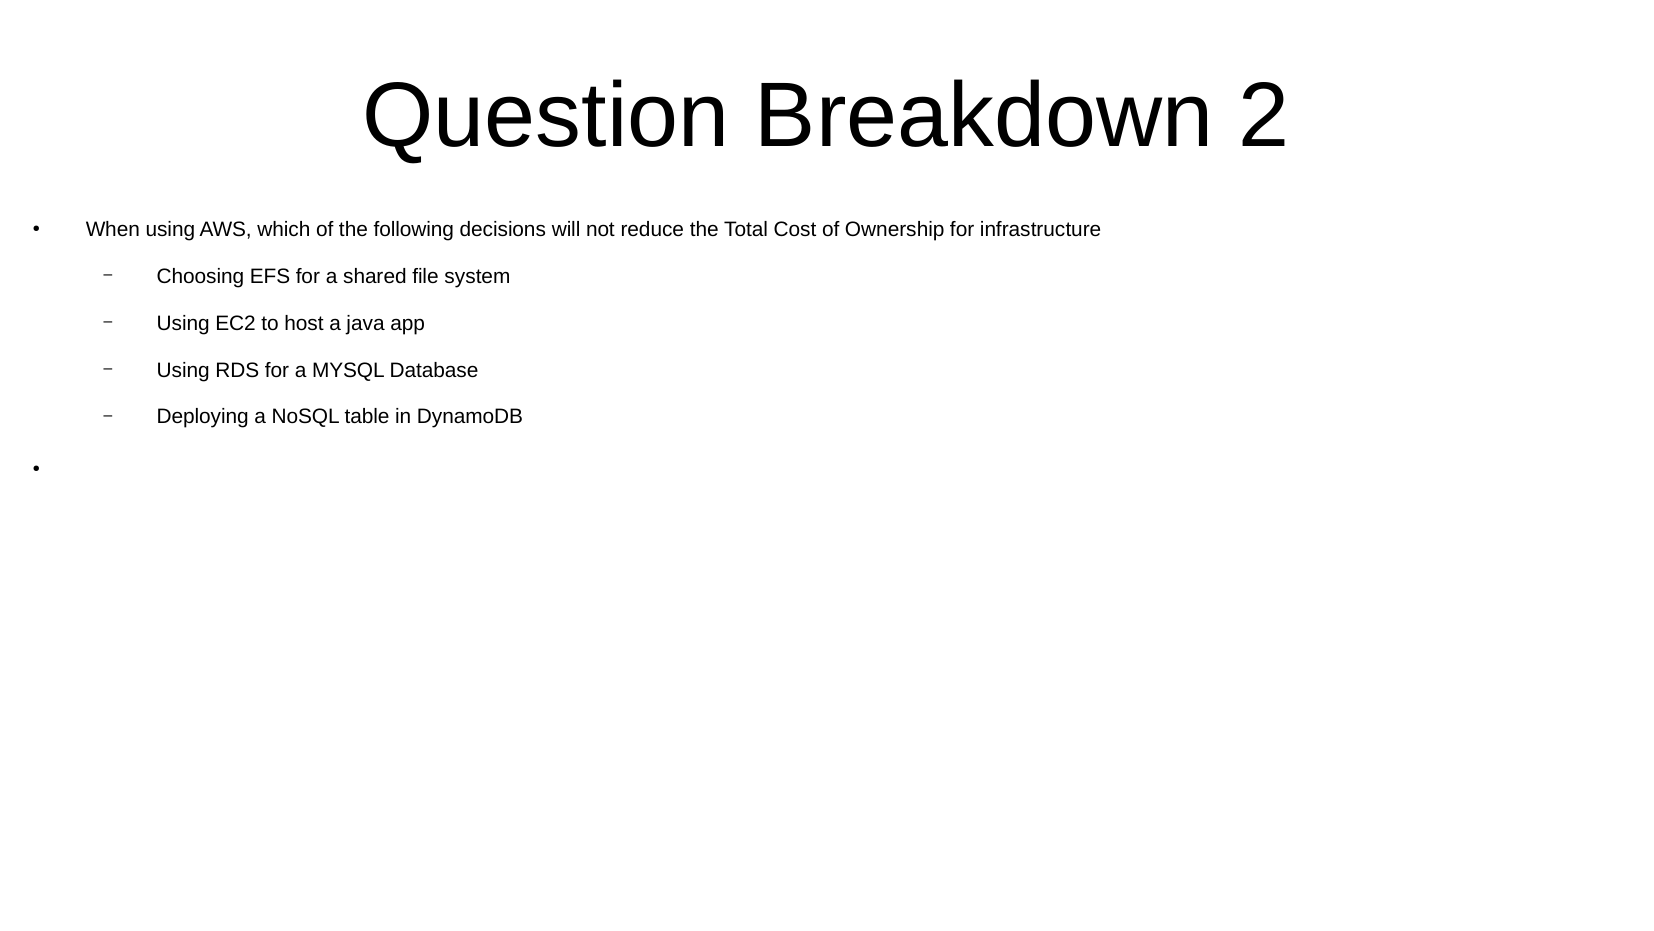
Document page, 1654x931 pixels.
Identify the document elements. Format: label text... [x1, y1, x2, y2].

title Question Breakdown 2 [82, 37, 1571, 193]
list When using AWS, which of the following decisions will not reduce the Total Cost of Ownership for infrastructure Choosing EFS for a shared file system Using EC2 to host a java app Using RDS for a MYSQL Database Deploying a NoSQL table in DynamoDB [15, 217, 1571, 901]
